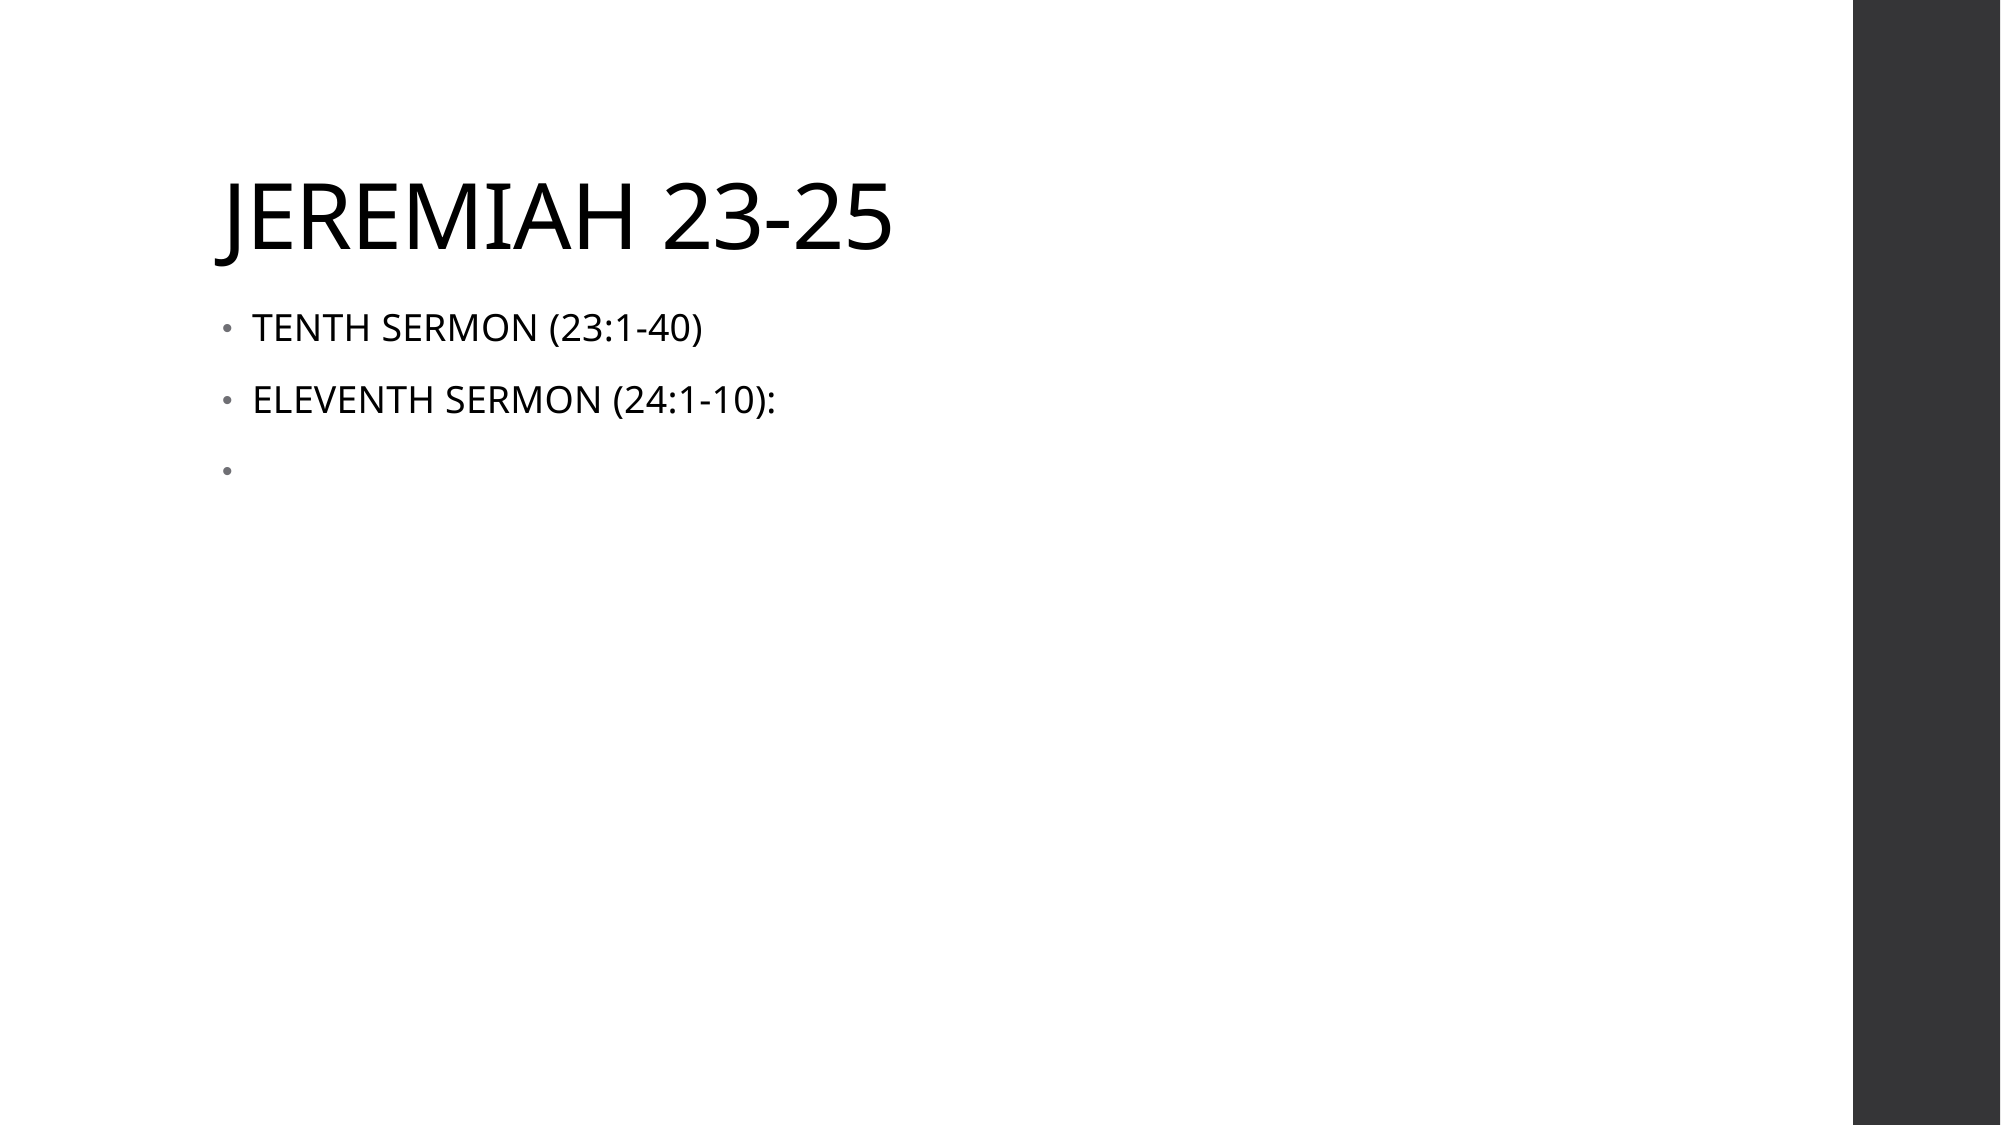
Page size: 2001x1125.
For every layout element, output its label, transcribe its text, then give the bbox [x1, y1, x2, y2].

title JEREMIAH 23-25 [206, 60, 1797, 278]
list TENTH SERMON (23:1-40) ELEVENTH SERMON (24:1-10): [206, 299, 1617, 1014]
